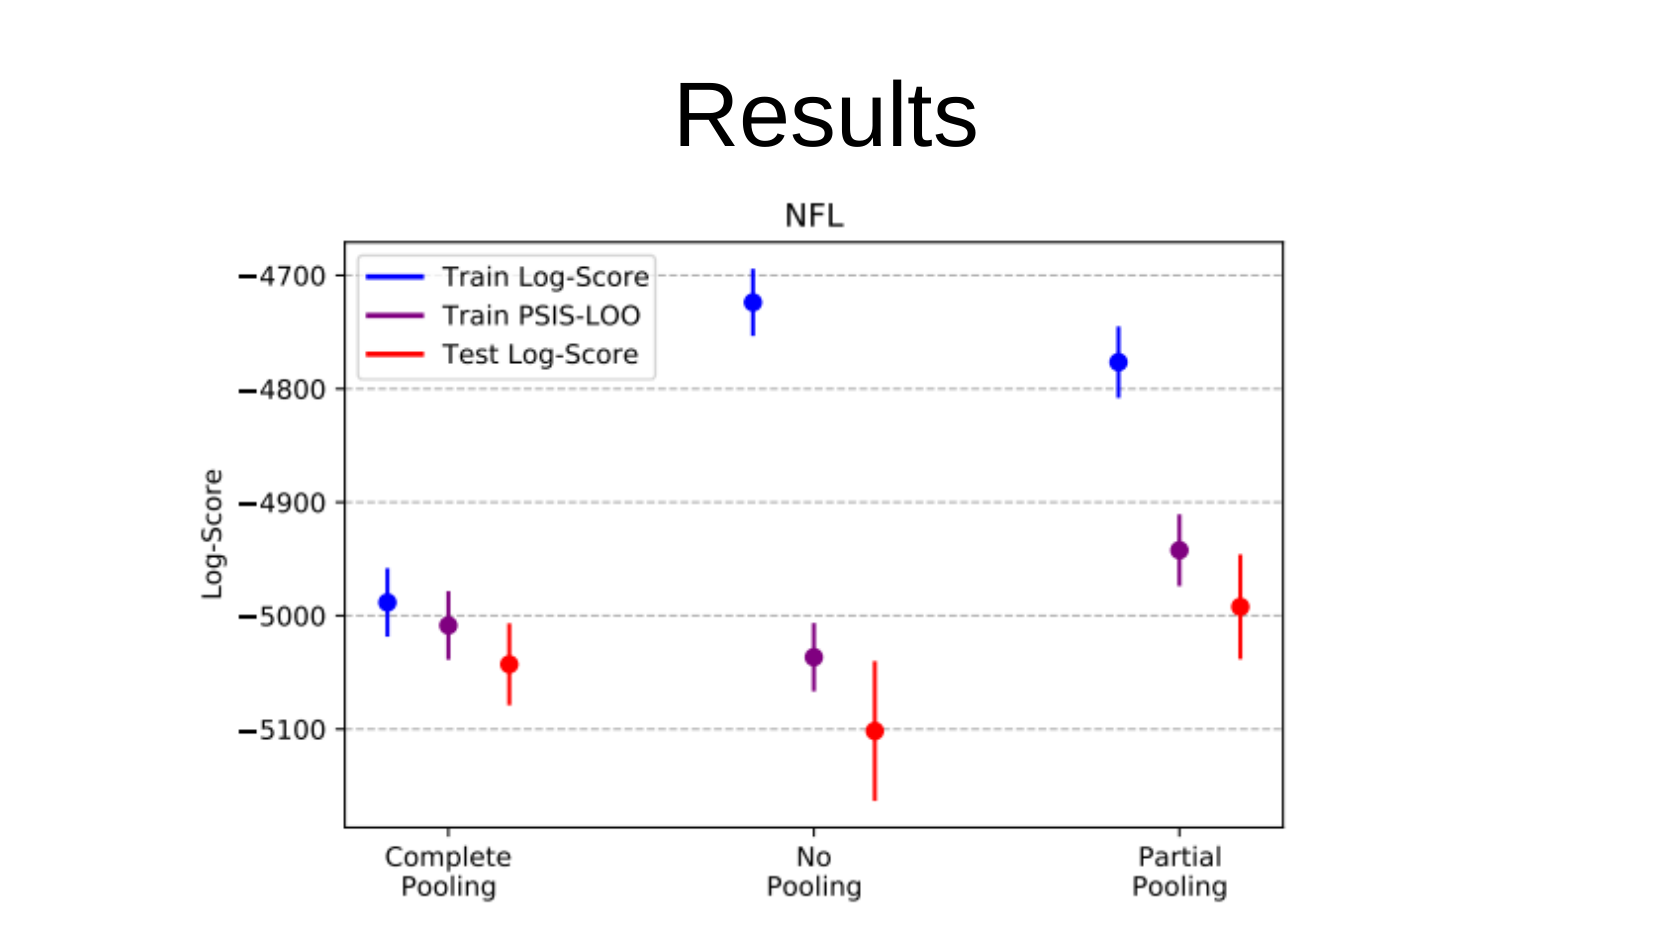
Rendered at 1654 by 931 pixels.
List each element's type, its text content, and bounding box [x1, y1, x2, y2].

title Results [82, 37, 1571, 193]
picture [172, 172, 1312, 931]
